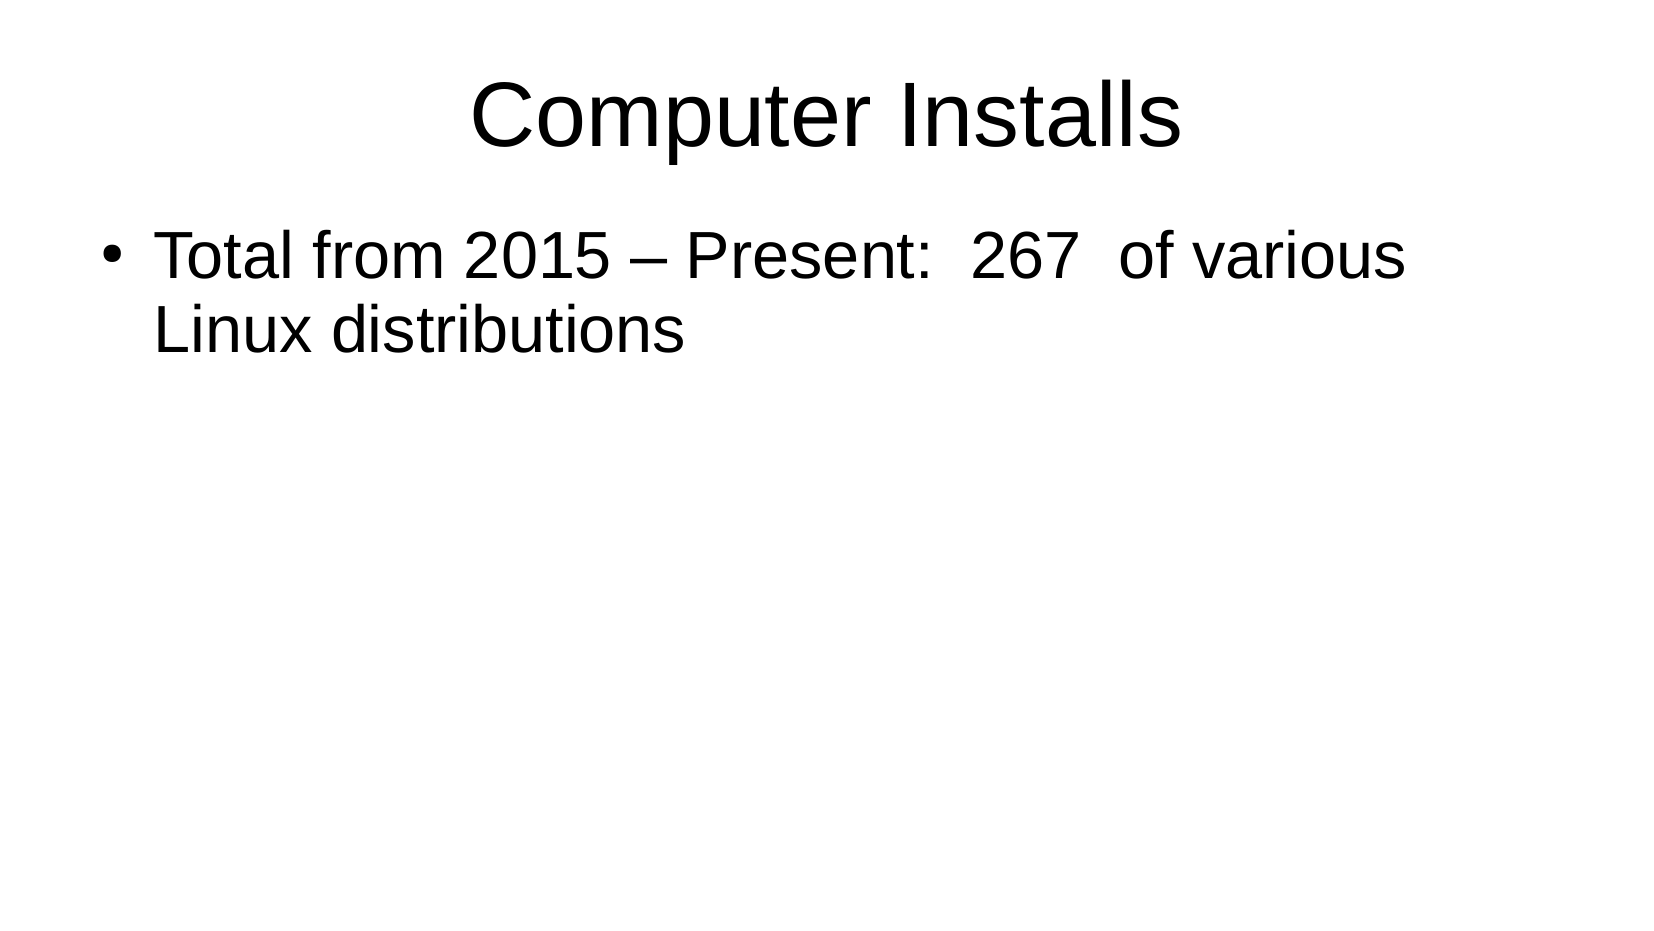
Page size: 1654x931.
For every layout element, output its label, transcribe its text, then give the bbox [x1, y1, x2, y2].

list Total from 2015 – Present: 267 of various Linux distributions [82, 217, 1571, 758]
title Computer Installs [82, 37, 1571, 193]
